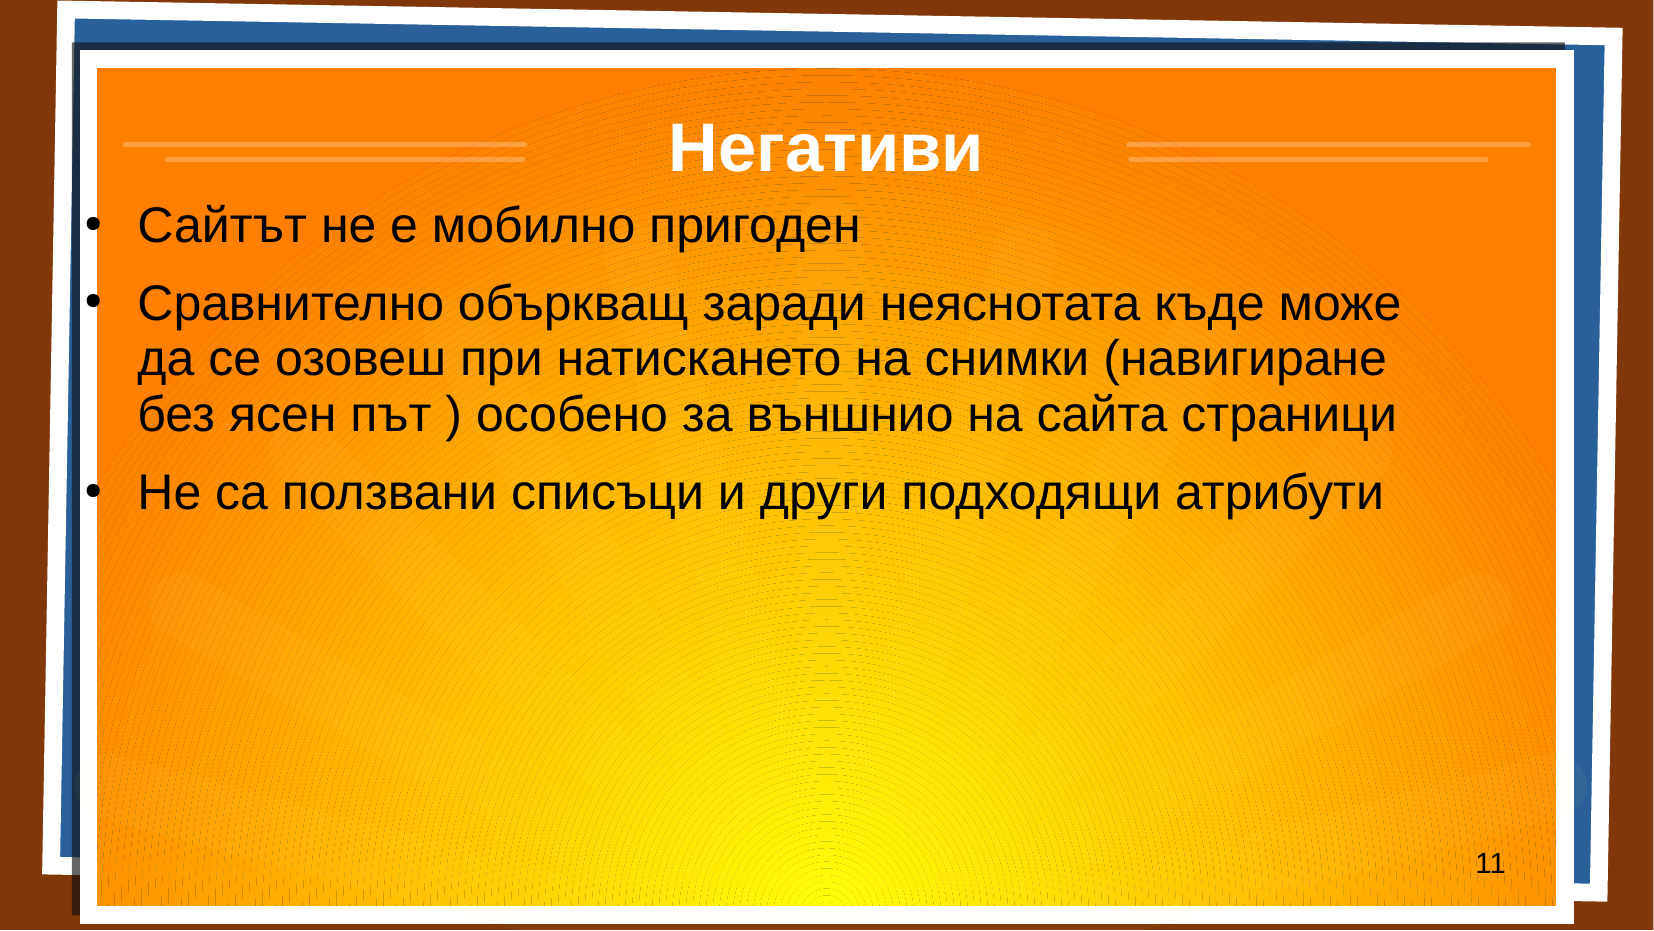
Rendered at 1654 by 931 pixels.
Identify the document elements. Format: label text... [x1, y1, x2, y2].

title Негативи [531, 73, 1123, 196]
list Сайтът не е мобилно пригоден Сравнително объркващ заради неяснотата къде може да се озовеш при натискането на снимки (навигиране без ясен път ) особено за външнио на сайта страници Не са ползвани списъци и други подходящи атрибути [66, 196, 1426, 788]
